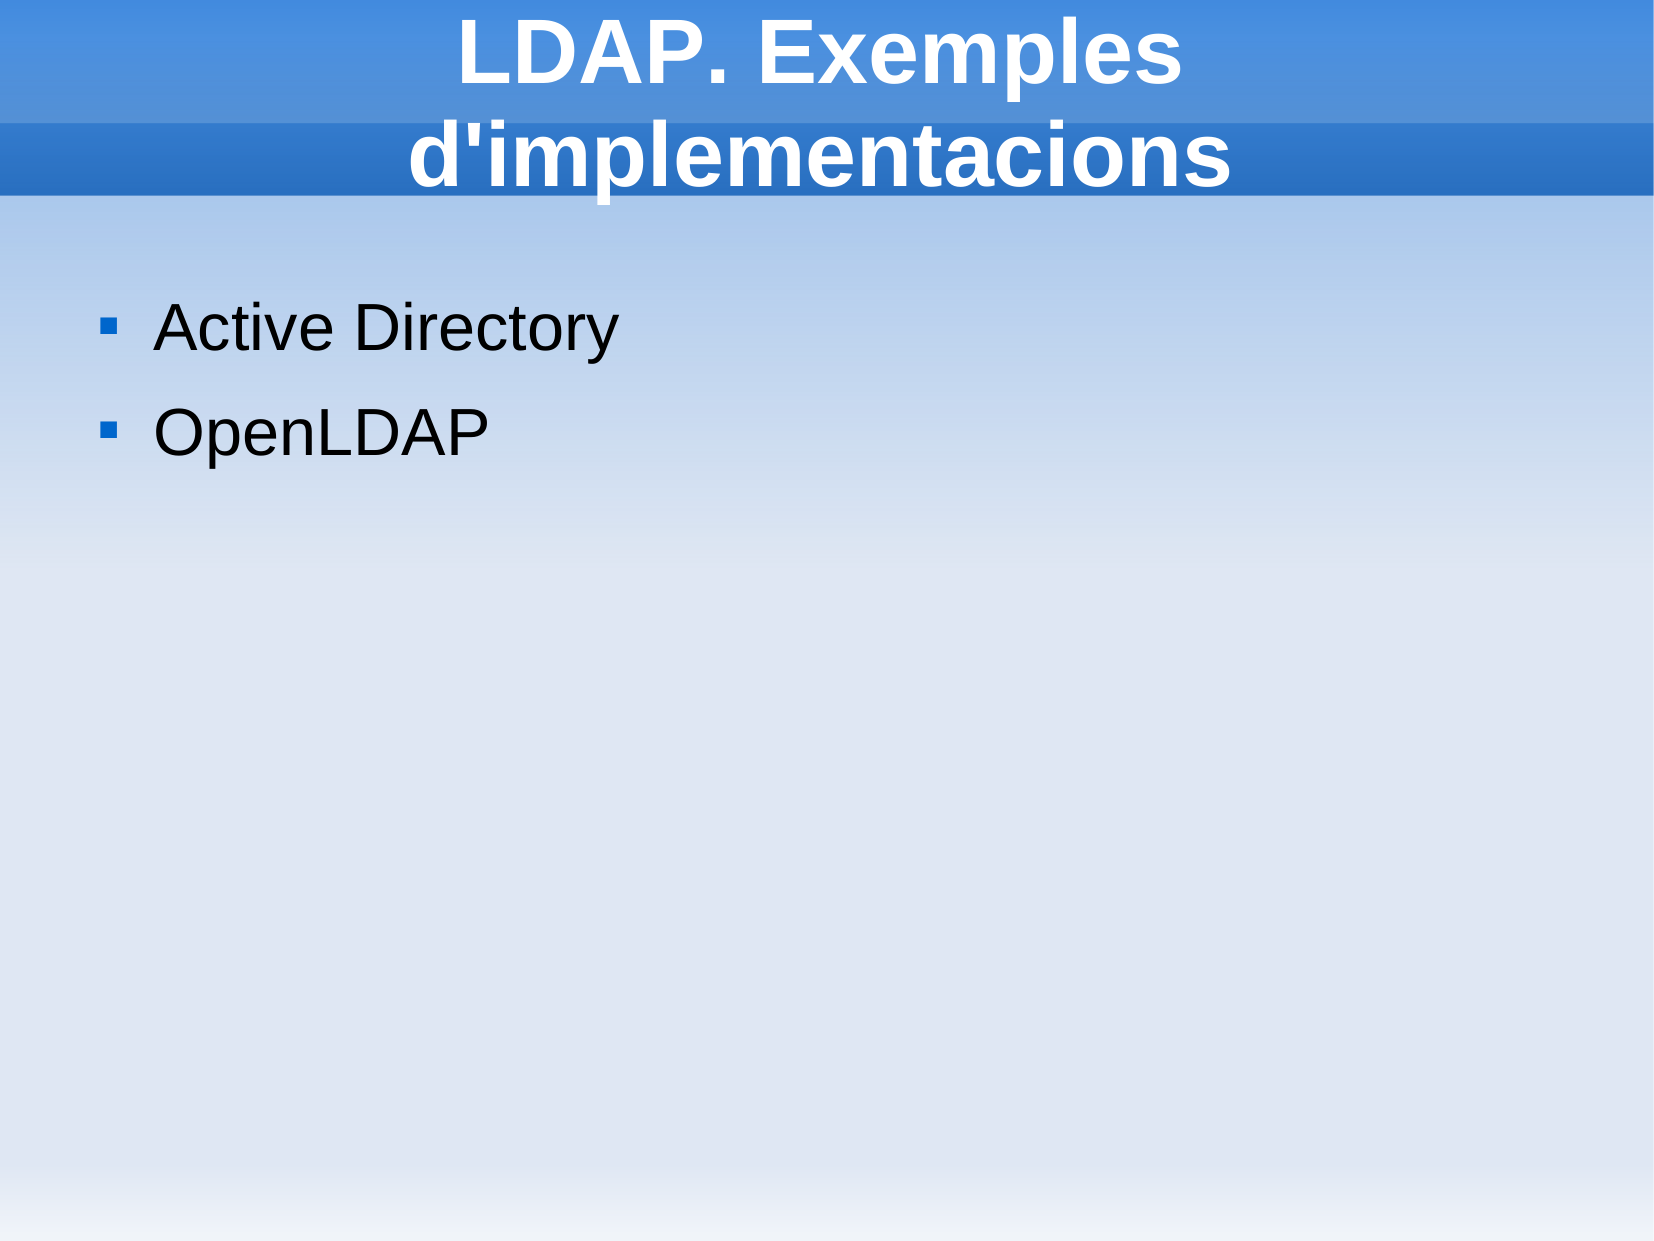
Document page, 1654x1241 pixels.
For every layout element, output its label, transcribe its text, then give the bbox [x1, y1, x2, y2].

title LDAP. Exemples d'implementacions [76, 0, 1565, 208]
list Active Directory OpenLDAP [82, 290, 1571, 1109]
picture [0, 0, 1654, 1241]
